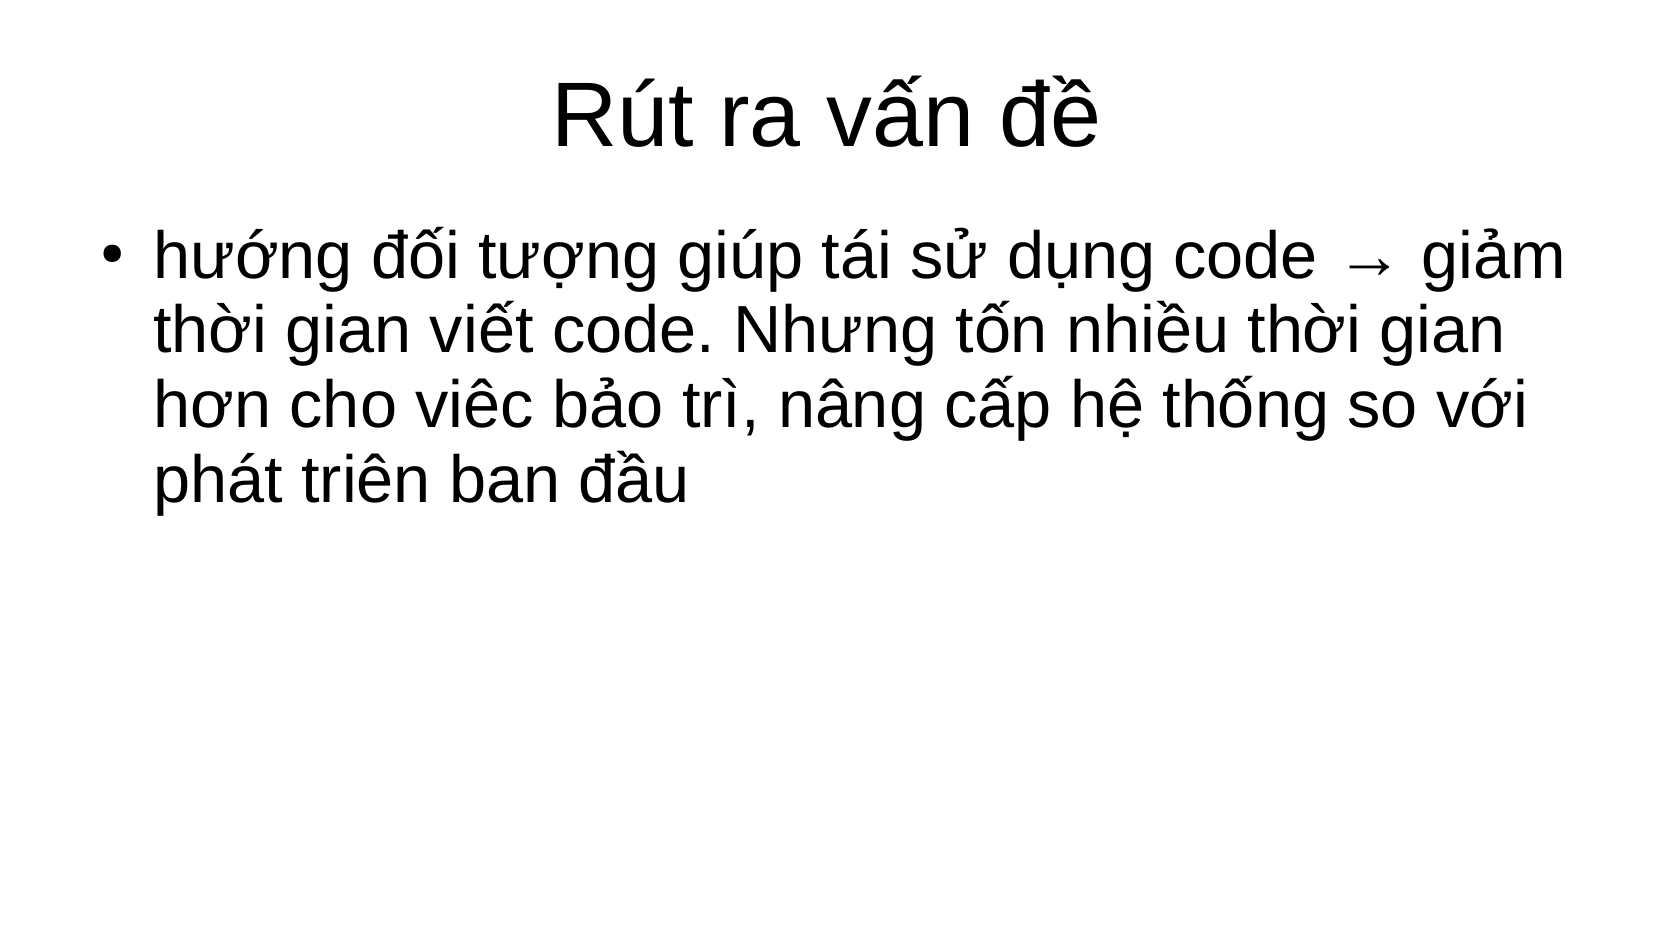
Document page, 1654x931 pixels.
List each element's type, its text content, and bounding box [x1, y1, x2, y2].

list hướng đối tượng giúp tái sử dụng code → giảm thời gian viết code. Nhưng tốn nhiều thời gian hơn cho viêc bảo trì, nâng cấp hệ thống so với phát triên ban đầu [82, 217, 1571, 871]
title Rút ra vấn đề [82, 37, 1571, 193]
